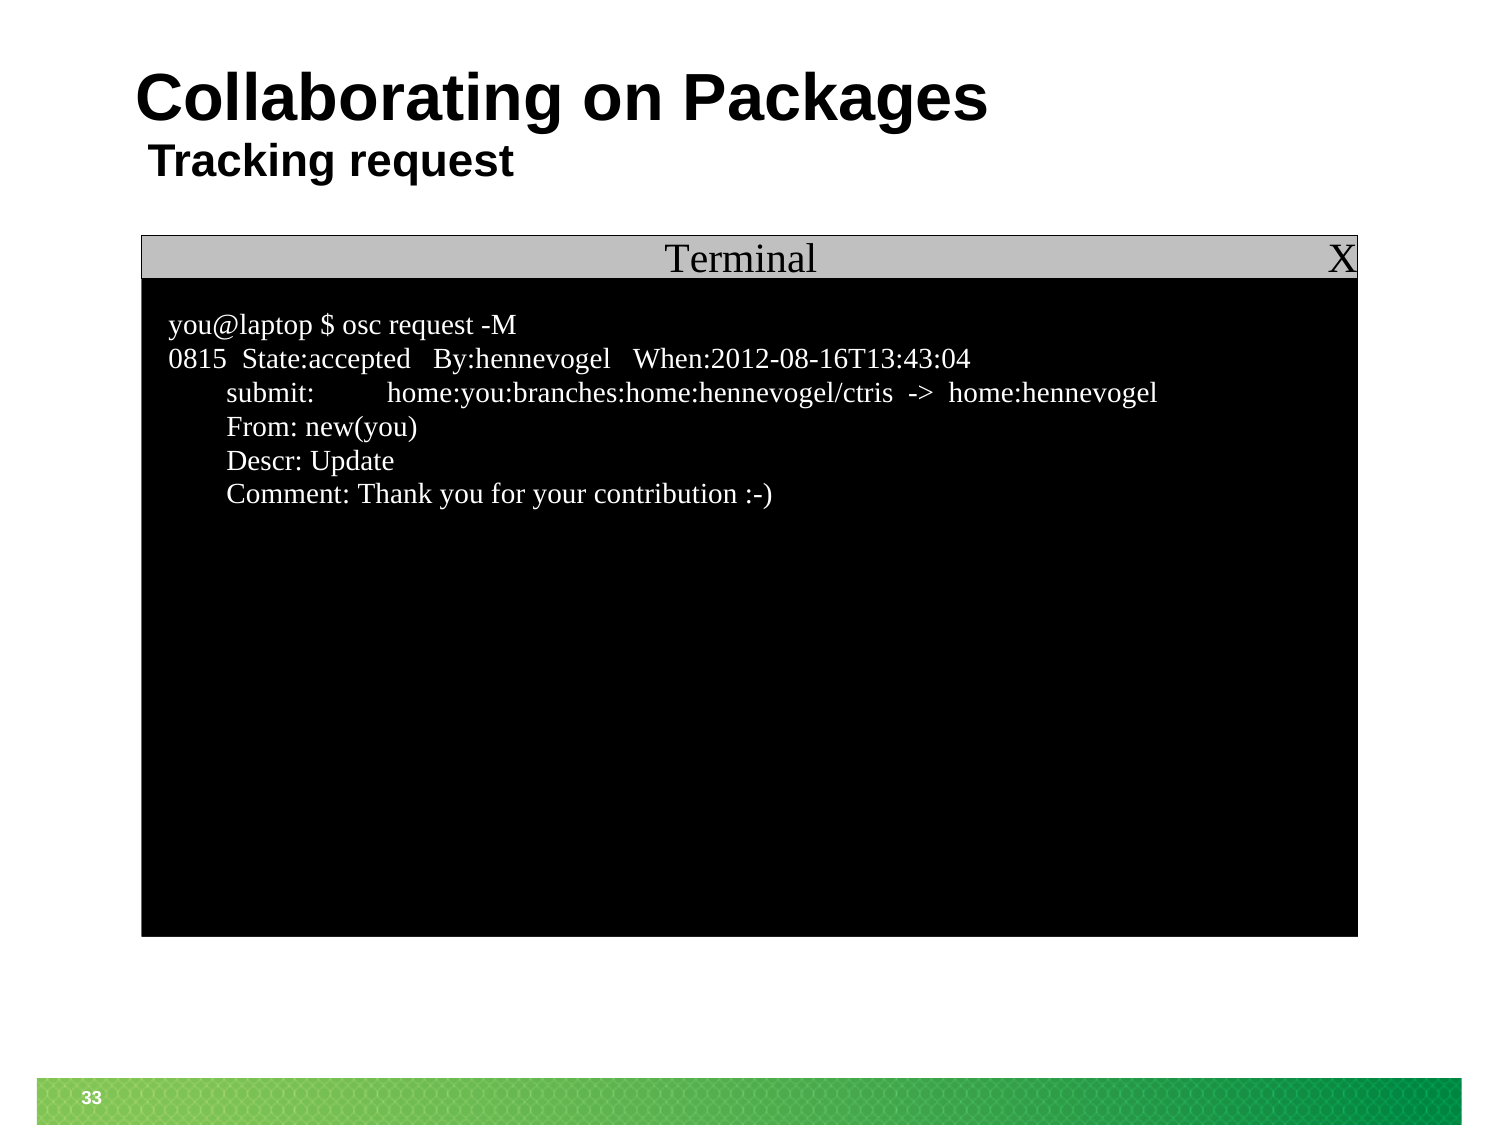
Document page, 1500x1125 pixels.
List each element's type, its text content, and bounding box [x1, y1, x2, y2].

picture [36, 1078, 1462, 1125]
text_box [141, 278, 1358, 937]
title Collaborating on Packages Tracking request [135, 41, 1372, 204]
text_box Terminal X [141, 235, 1358, 278]
text_box you@laptop $ osc request -M 0815 State:accepted By:hennevogel When:2012-08-16T13:43:04 submit: home:you:branches:home:hennevogel/ctris -> home:hennevogel From: new(you) Descr: Update Comment: Thank you for your contribution :-) [168, 307, 1335, 919]
